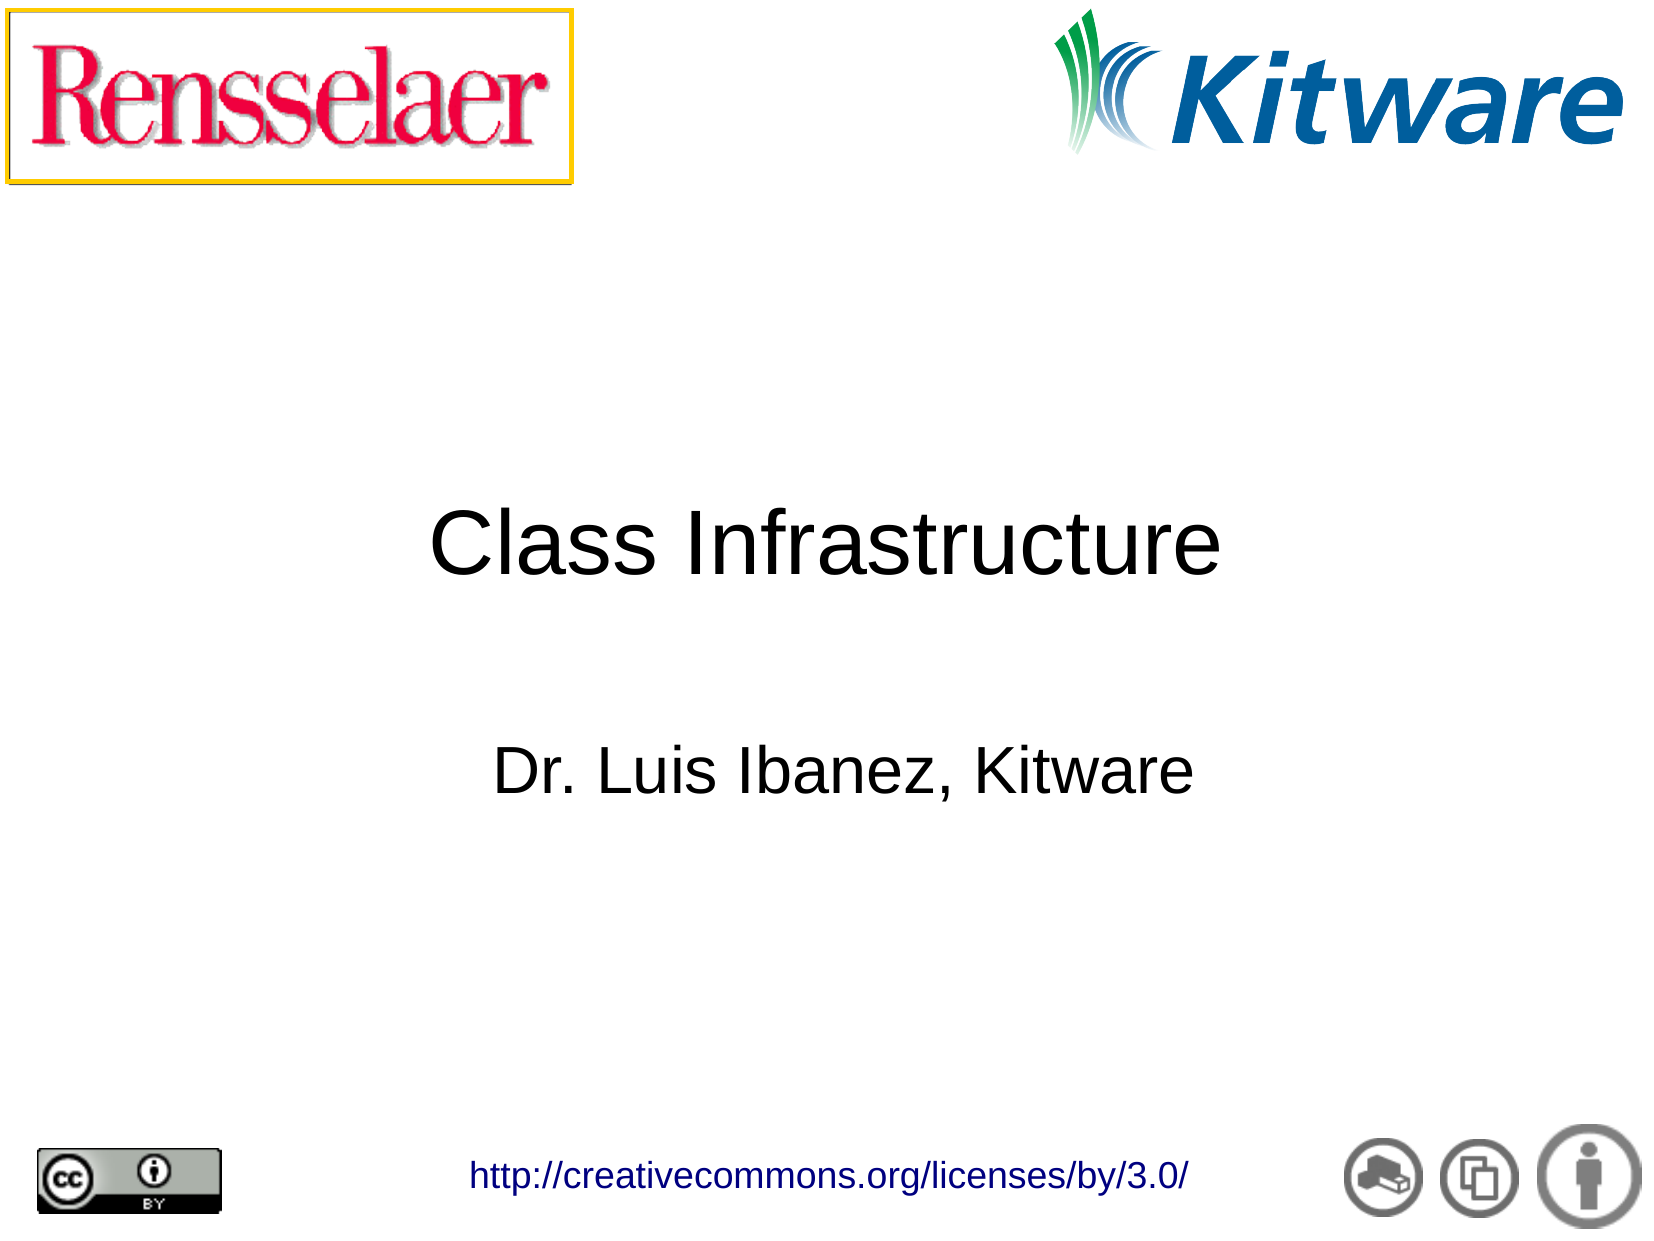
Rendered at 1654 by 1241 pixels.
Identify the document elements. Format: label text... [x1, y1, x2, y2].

picture [1054, 8, 1623, 155]
subtitle Dr. Luis Ibanez, Kitware [82, 669, 1571, 871]
title Class Infrastructure [82, 446, 1571, 639]
picture [2, 6, 572, 190]
picture [1537, 1124, 1642, 1230]
picture [9, 12, 569, 179]
picture [1344, 1138, 1423, 1217]
picture [1440, 1139, 1519, 1218]
picture [37, 1148, 222, 1214]
text_box http://creativecommons.org/licenses/by/3.0/ [430, 1146, 1239, 1204]
